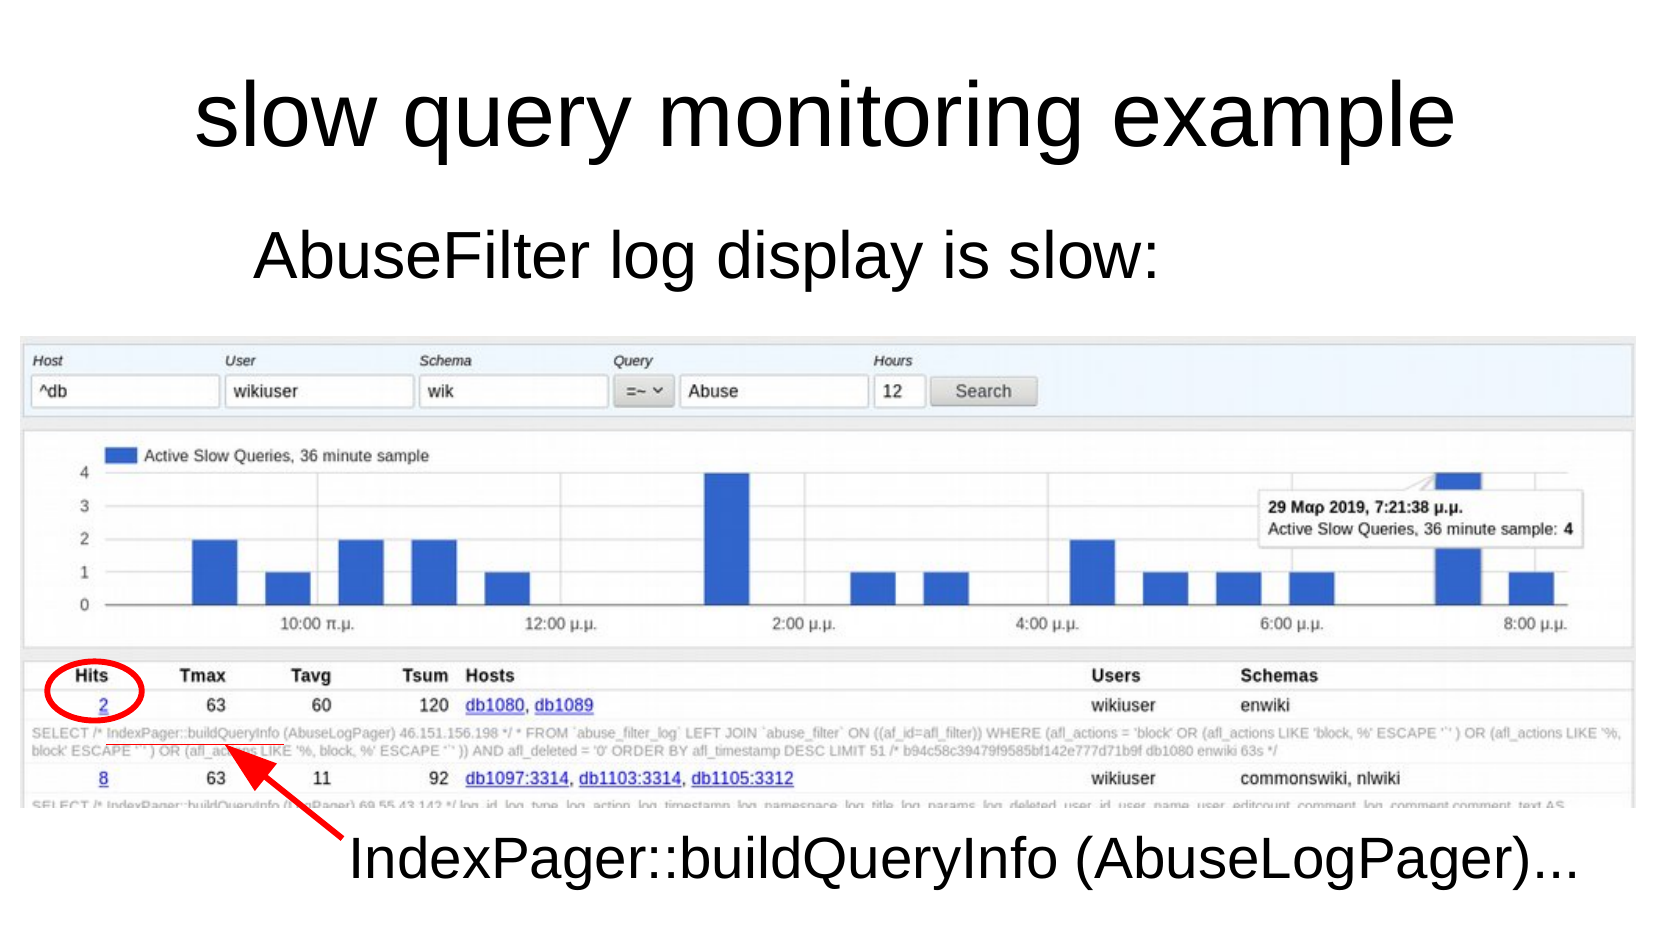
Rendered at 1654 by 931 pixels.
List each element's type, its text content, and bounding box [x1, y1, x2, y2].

title slow query monitoring example [82, 37, 1571, 193]
picture [20, 336, 1636, 808]
list AbuseFilter log display is slow: [183, 217, 1654, 343]
list IndexPager::buildQueryInfo (AbuseLogPager)... [277, 825, 1636, 916]
